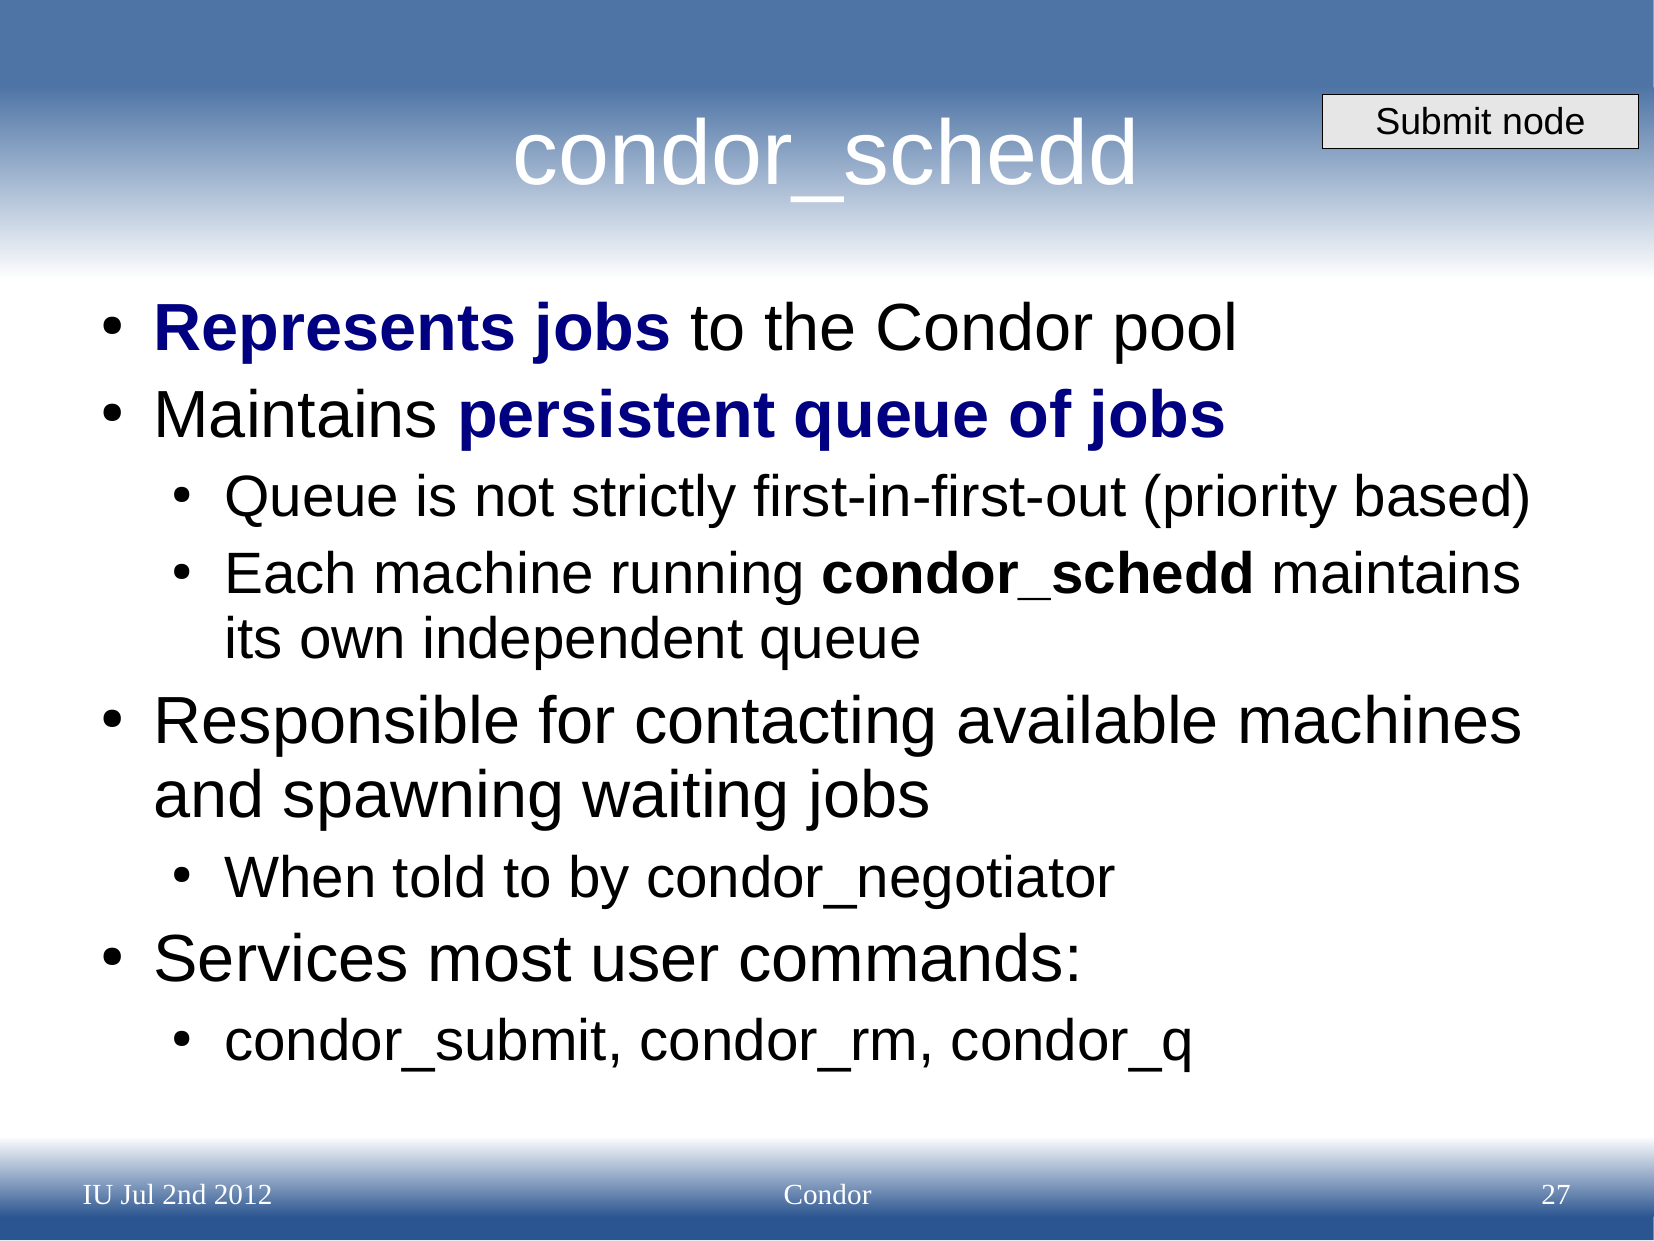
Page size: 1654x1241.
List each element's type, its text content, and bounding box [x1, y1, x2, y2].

title condor_schedd [82, 56, 1571, 250]
text_box Submit node [1322, 94, 1639, 149]
list Represents jobs to the Condor pool Maintains persistent queue of jobs Queue is not strictly first-in-first-out (priority based) Each machine running condor_schedd maintains its own independent queue Responsible for contacting available machines and spawning waiting jobs When told to by condor_negotiator Services most user commands: condor_submit, condor_rm, condor_q [82, 290, 1571, 1109]
